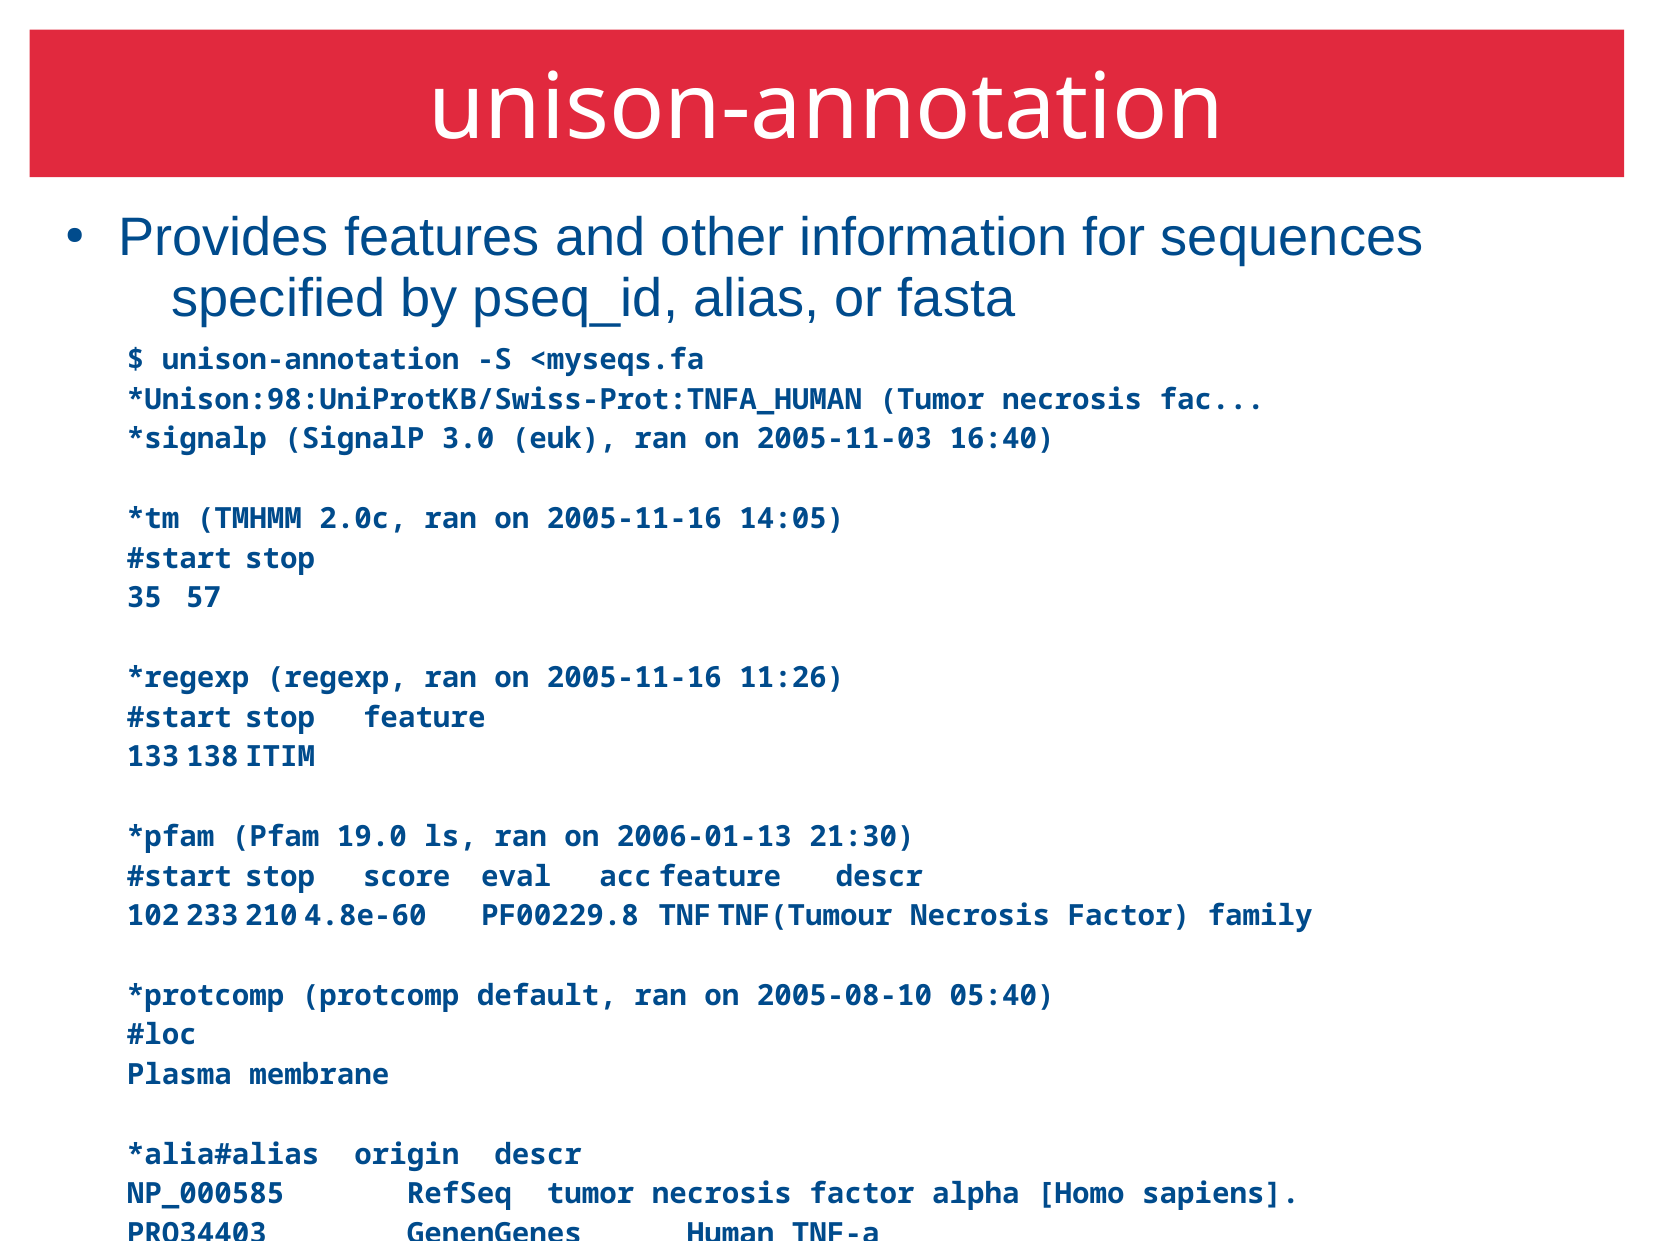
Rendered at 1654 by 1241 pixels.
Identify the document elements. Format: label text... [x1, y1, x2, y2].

text_box $ unison-annotation -S <myseqs.fa *Unison:98:UniProtKB/Swiss-Prot:TNFA_HUMAN (Tumor necrosis fac... *signalp (SignalP 3.0 (euk), ran on 2005-11-03 16:40) *tm (TMHMM 2.0c, ran on 2005-11-16 14:05) #start stop 35 57 *regexp (regexp, ran on 2005-11-16 11:26) #start stop feature 133 138 ITIM *pfam (Pfam 19.0 ls, ran on 2006-01-13 21:30) #start stop score eval acc feature descr 102 233 210 4.8e-60 PF00229.8 TNF TNF(Tumour Necrosis Factor) family *protcomp (protcomp default, ran on 2005-08-10 05:40) #loc Plasma membrane *alia#alias origin descr NP_000585 RefSeq tumor necrosis factor alpha [Homo sapiens]. PRO34403 GenenGenes Human TNF-a PRO21907 GenenGenes Human TNF-a PRO6 GenenGenes Human TNF-a IPI00001671.1 IPI Tumor necrosis factor precursor; SWISS-PROT:P01375| ... [112, 330, 1530, 1231]
list Provides features and other information for sequences specified by pseq_id, alias, or fasta [29, 206, 1625, 1152]
title unison-annotation [29, 29, 1625, 178]
